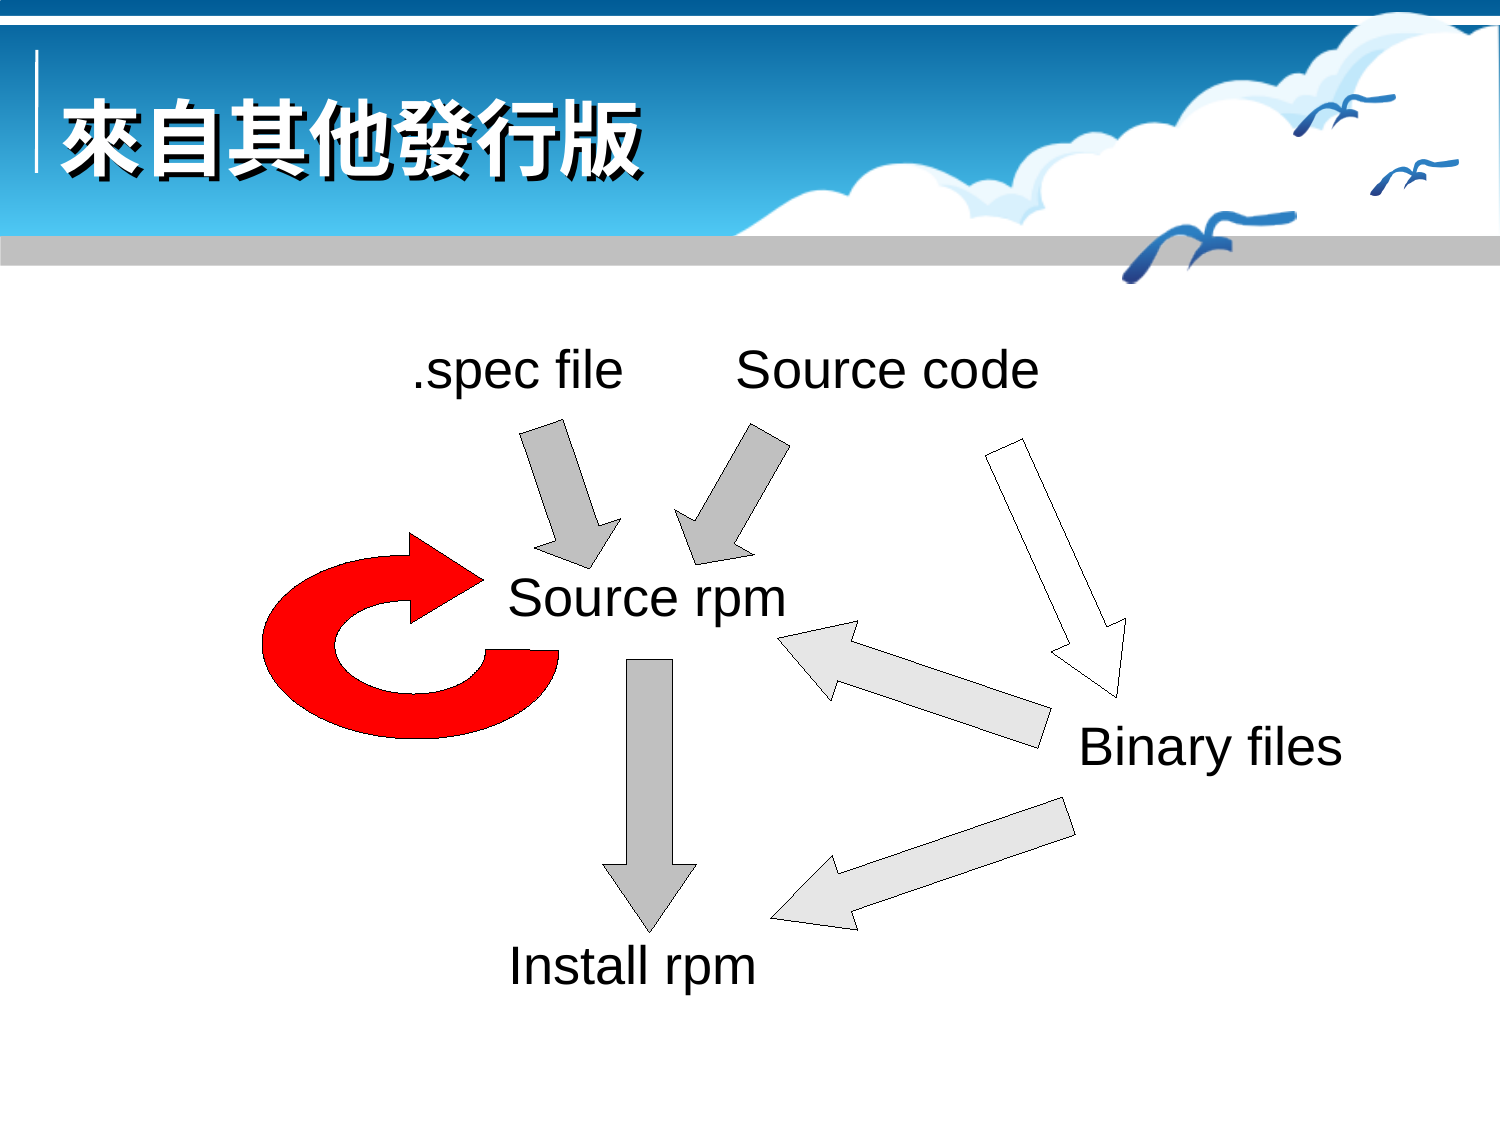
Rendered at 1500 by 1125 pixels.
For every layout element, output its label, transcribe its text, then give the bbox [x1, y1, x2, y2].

text_box Source rpm [492, 563, 810, 640]
text_box [602, 659, 697, 933]
text_box [262, 532, 559, 739]
text_box Binary files [1064, 712, 1382, 789]
text_box Install rpm [493, 932, 790, 1008]
text_box [674, 423, 790, 565]
text_box [777, 620, 1052, 749]
title 來自其他發行版 [59, 86, 1465, 186]
text_box [770, 797, 1076, 931]
text_box Source code [721, 336, 1076, 412]
text_box .spec file [396, 336, 663, 412]
picture [730, 12, 1500, 284]
text_box [519, 419, 621, 569]
